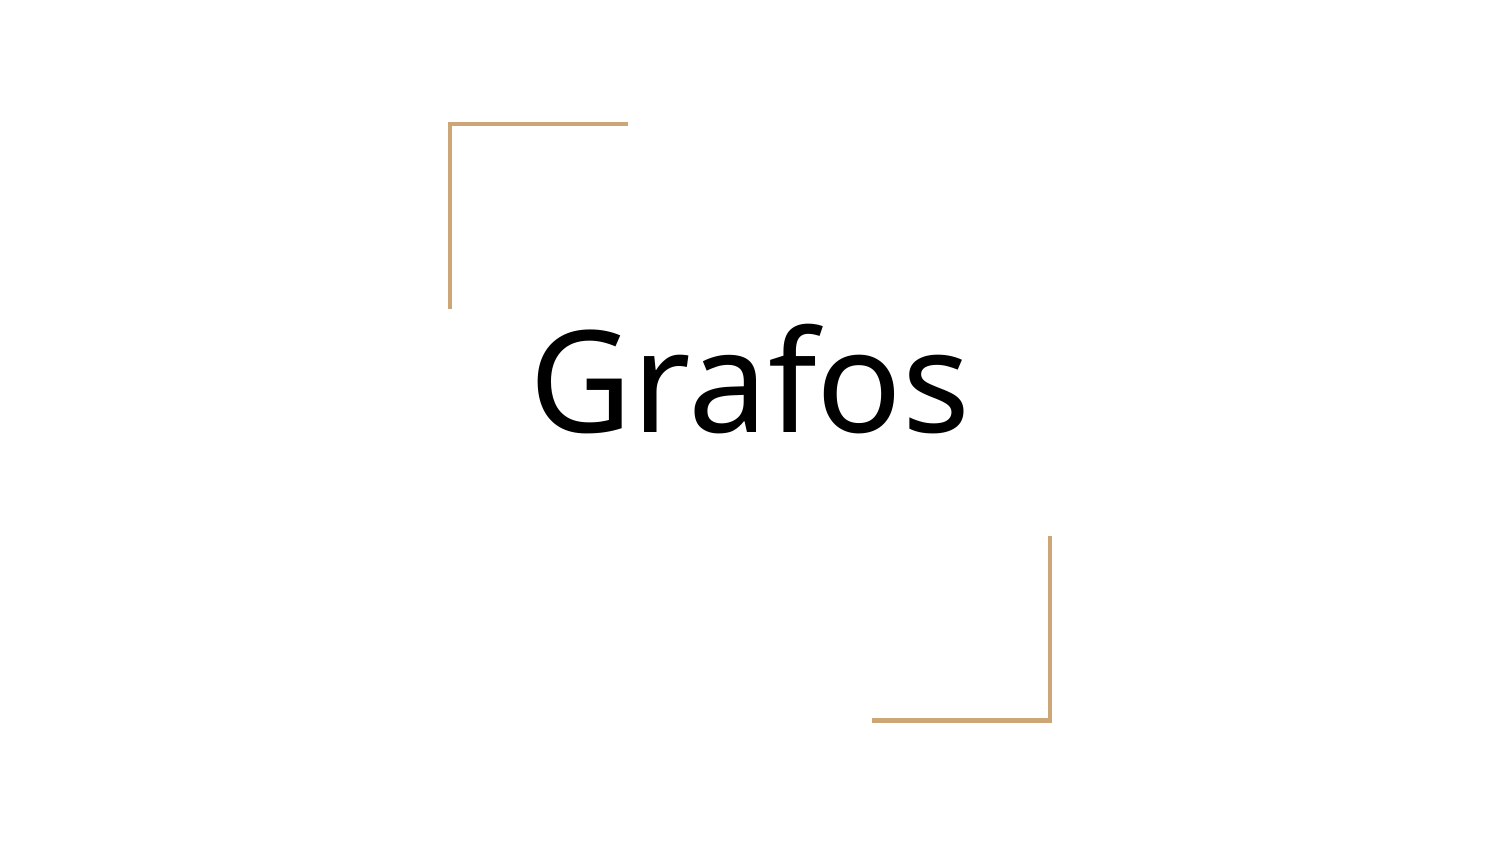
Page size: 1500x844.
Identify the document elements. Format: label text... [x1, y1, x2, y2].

title Grafos [499, 236, 1001, 490]
